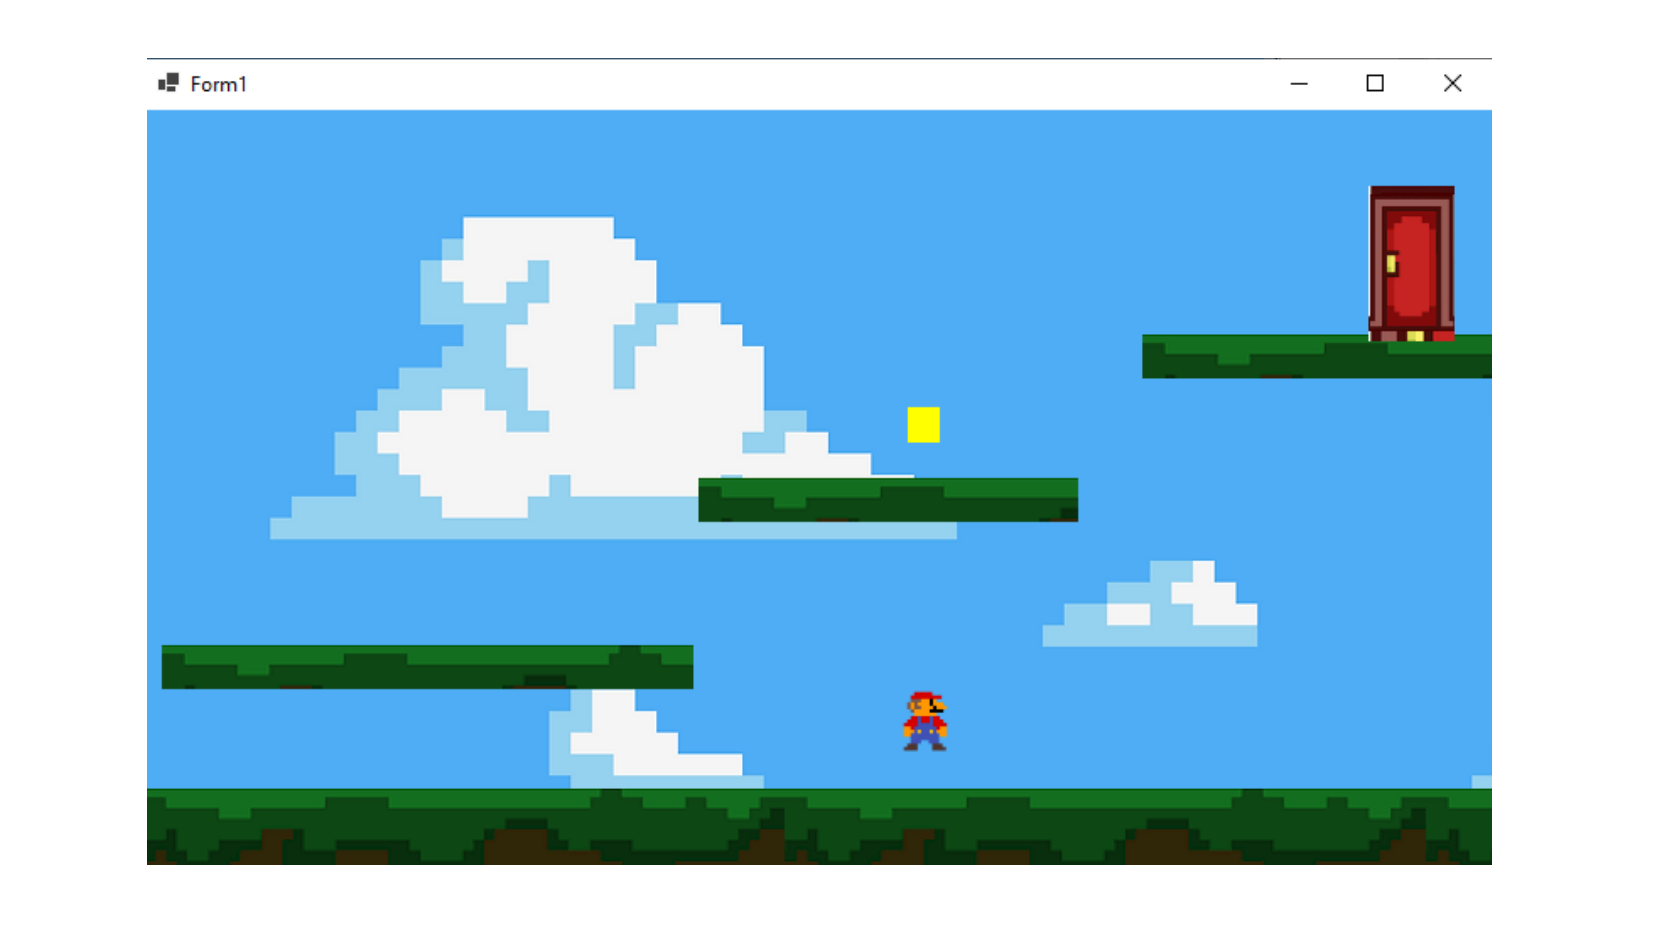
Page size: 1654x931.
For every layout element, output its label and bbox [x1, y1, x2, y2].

picture [147, 58, 1492, 865]
